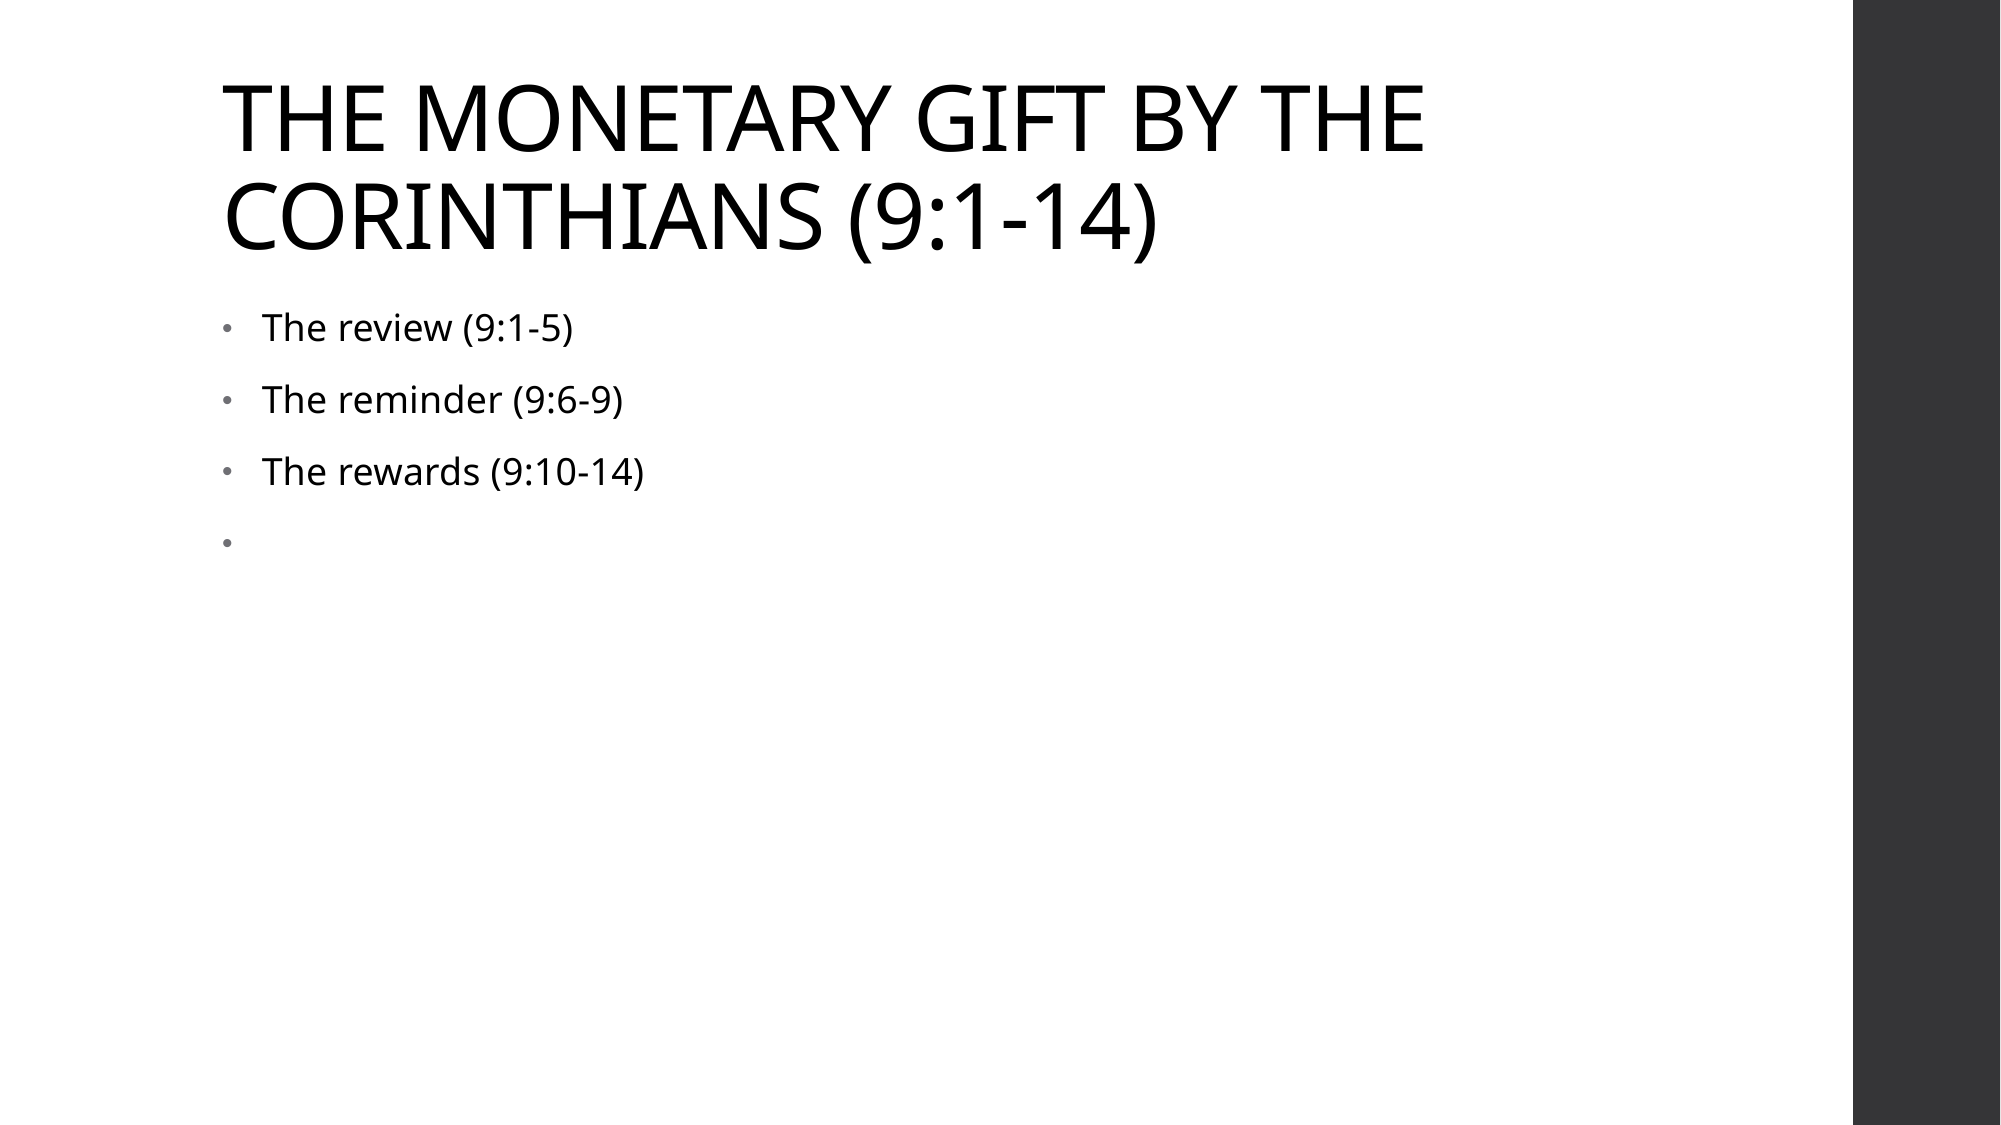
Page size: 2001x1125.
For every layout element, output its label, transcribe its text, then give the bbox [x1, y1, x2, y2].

title THE MONETARY GIFT BY THE CORINTHIANS (9:1-14) [206, 60, 1797, 278]
list The review (9:1-5) The reminder (9:6-9) The rewards (9:10-14) [206, 299, 1617, 1014]
